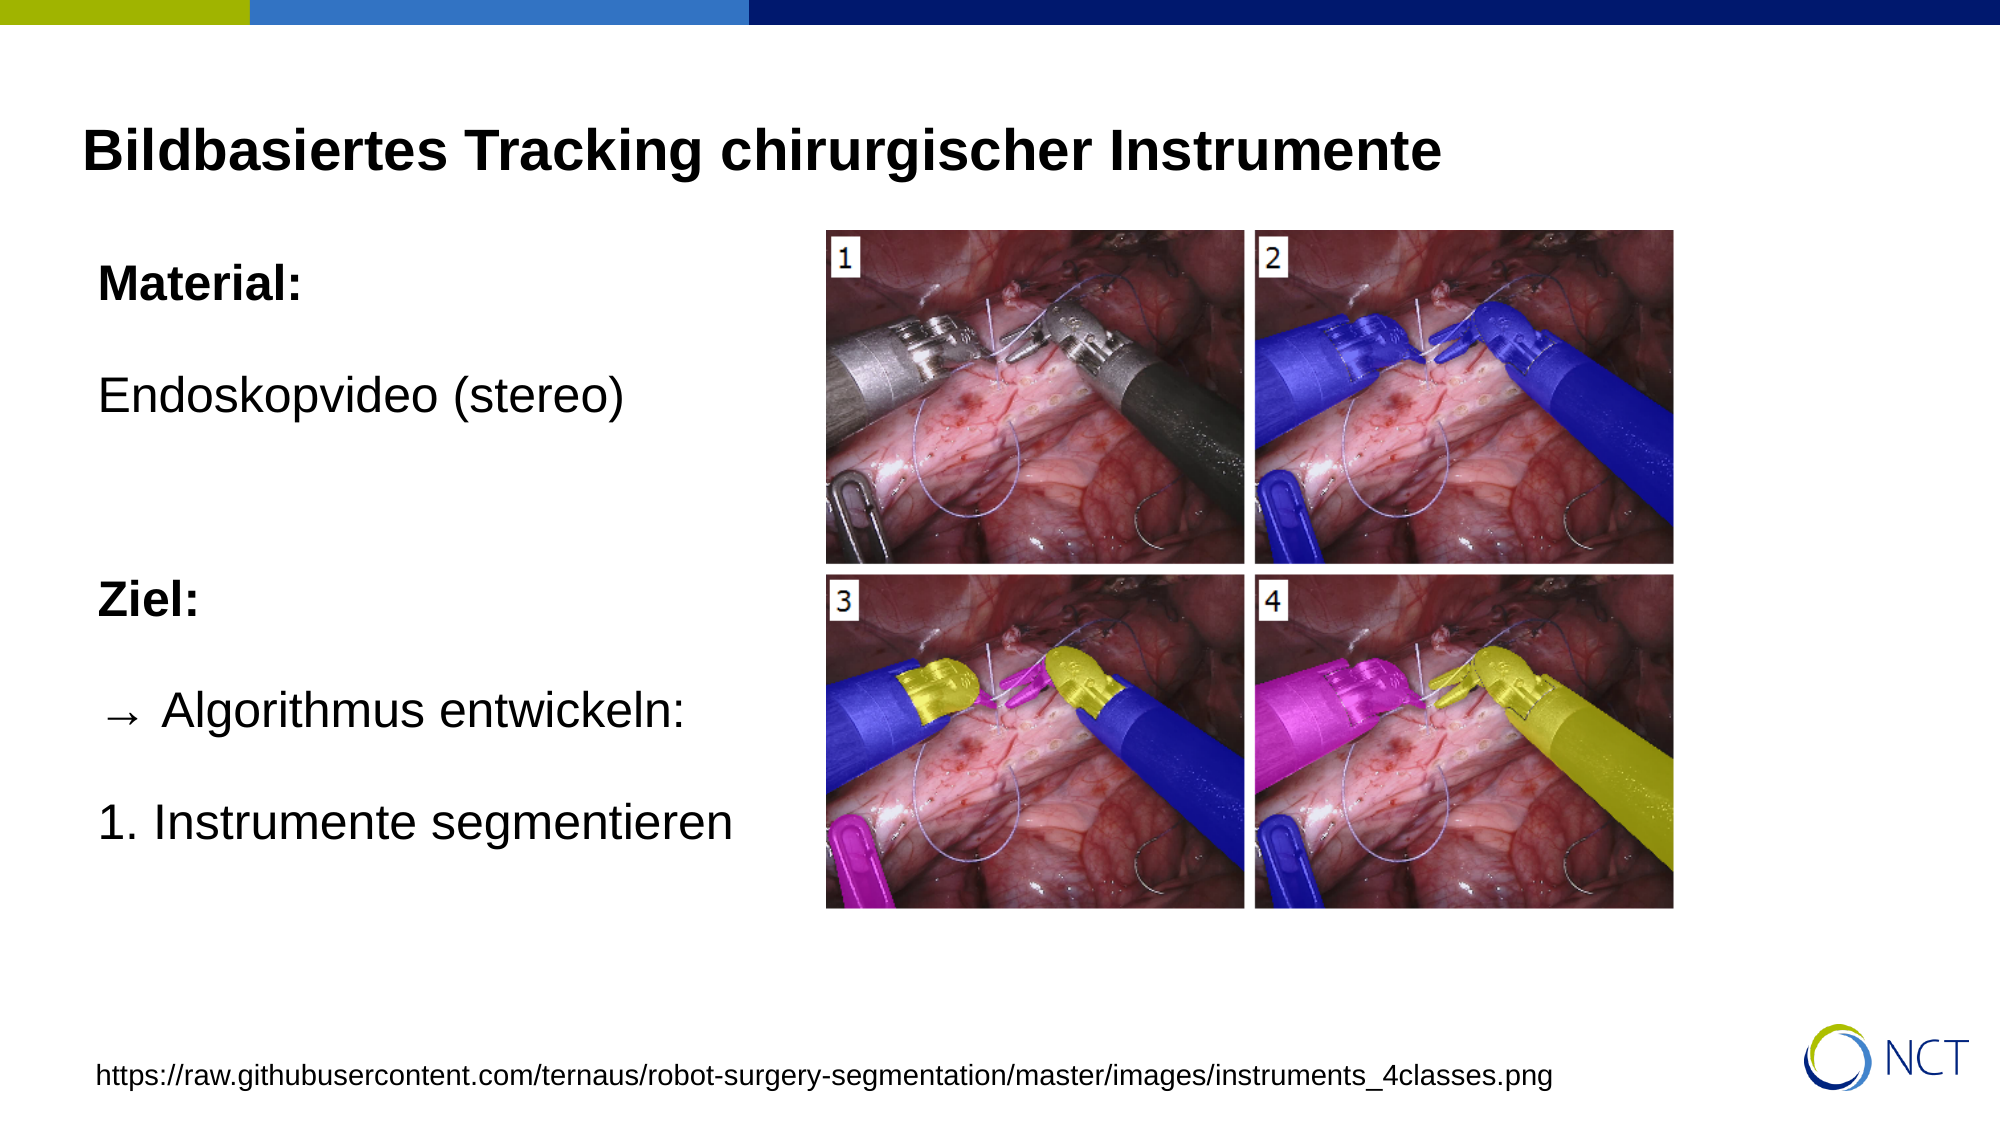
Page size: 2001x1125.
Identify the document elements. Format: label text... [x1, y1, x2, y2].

title Bildbasiertes Tracking chirurgischer Instrumente [82, 112, 1874, 300]
picture [826, 230, 1675, 910]
picture [1804, 1024, 1969, 1091]
text_box https://raw.githubusercontent.com/ternaus/robot-surgery-segmentation/master/images/instruments_4classes.png [80, 1051, 1571, 1099]
text_box Ziel: → Algorithmus entwickeln: 1. Instrumente segmentieren [82, 507, 750, 858]
text_box Material: Endoskopvideo (stereo) [82, 248, 768, 654]
